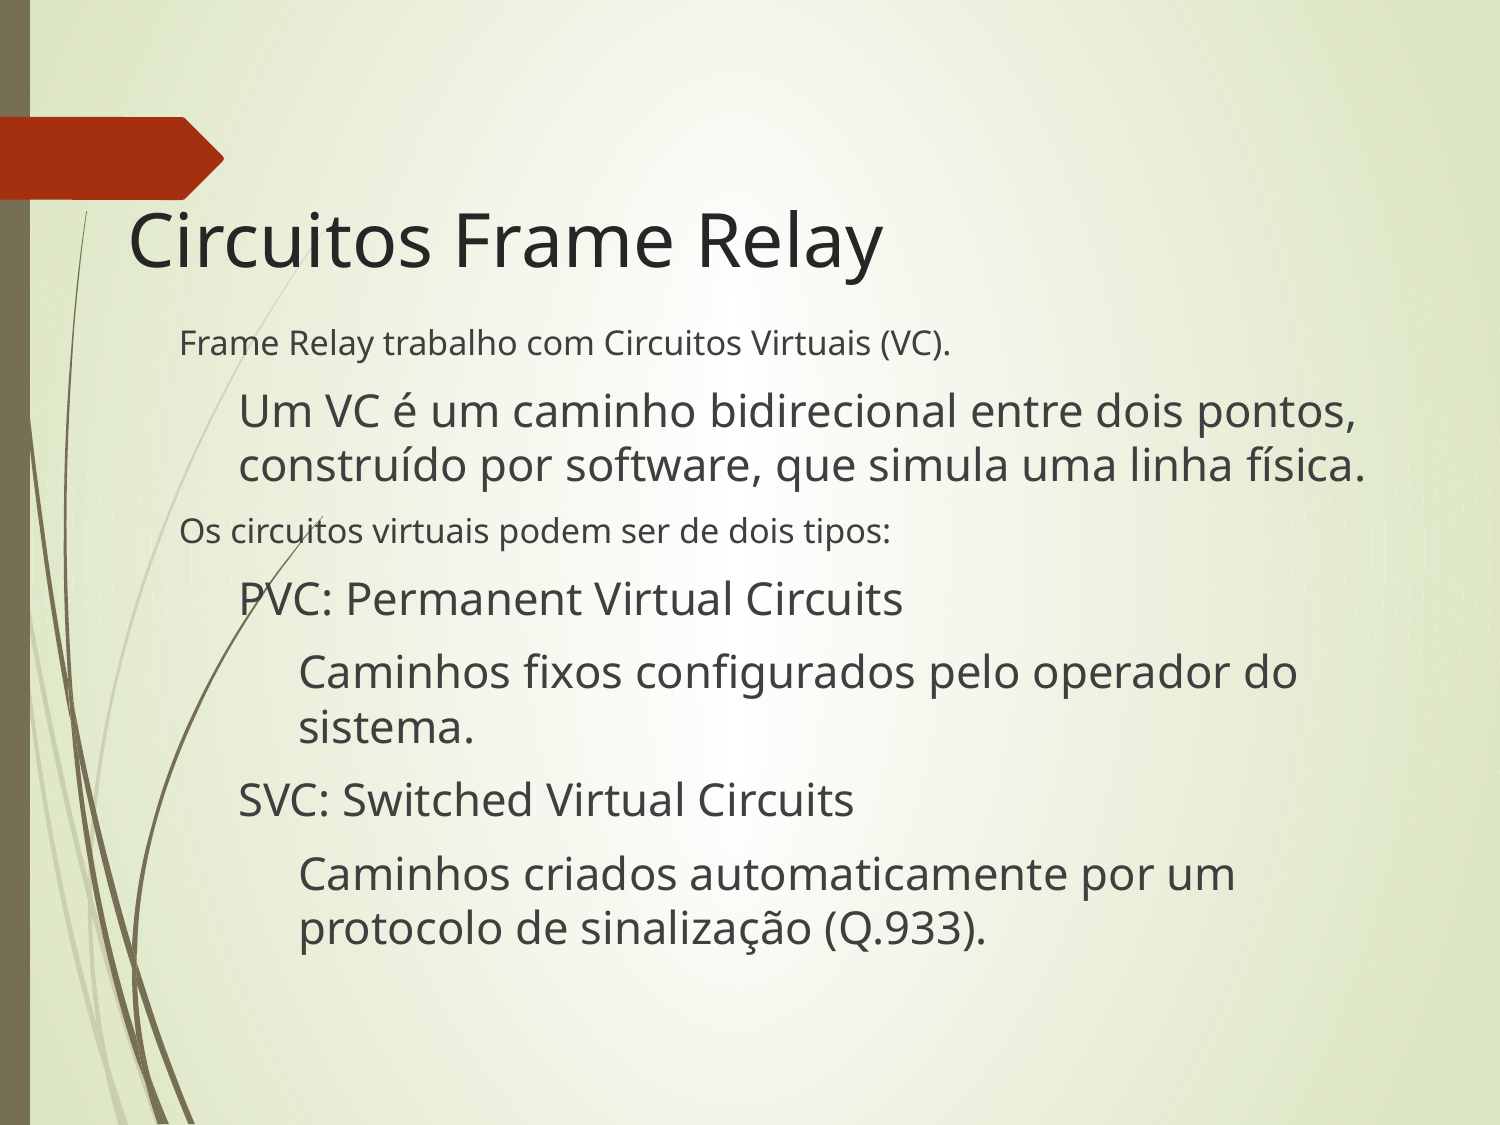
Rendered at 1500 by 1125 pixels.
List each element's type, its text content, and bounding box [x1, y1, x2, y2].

title Circuitos Frame Relay [112, 184, 1387, 291]
list Frame Relay trabalho com Circuitos Virtuais (VC). Um VC é um caminho bidirecional entre dois pontos, construído por software, que simula uma linha física. Os circuitos virtuais podem ser de dois tipos: PVC: Permanent Virtual Circuits Caminhos fixos configurados pelo operador do sistema. SVC: Switched Virtual Circuits Caminhos criados automaticamente por um protocolo de sinalização (Q.933). [112, 314, 1387, 1000]
